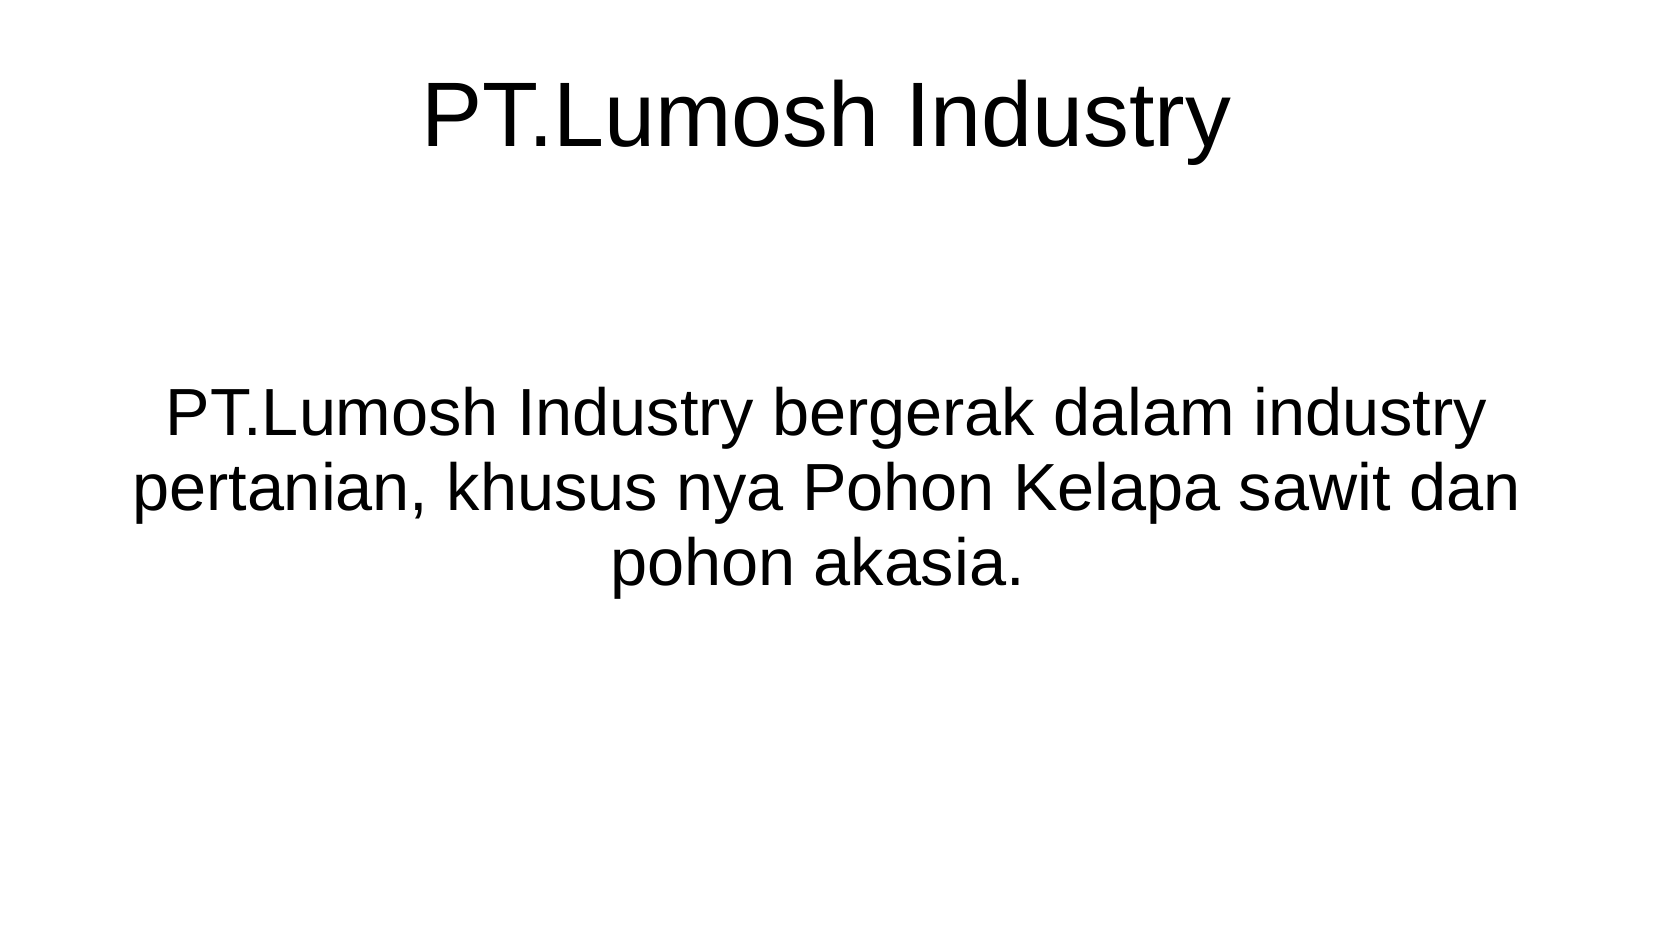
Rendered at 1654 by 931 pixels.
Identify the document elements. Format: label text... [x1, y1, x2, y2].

subtitle PT.Lumosh Industry bergerak dalam industry pertanian, khusus nya Pohon Kelapa sawit dan pohon akasia. [82, 217, 1571, 758]
title PT.Lumosh Industry [82, 37, 1571, 193]
